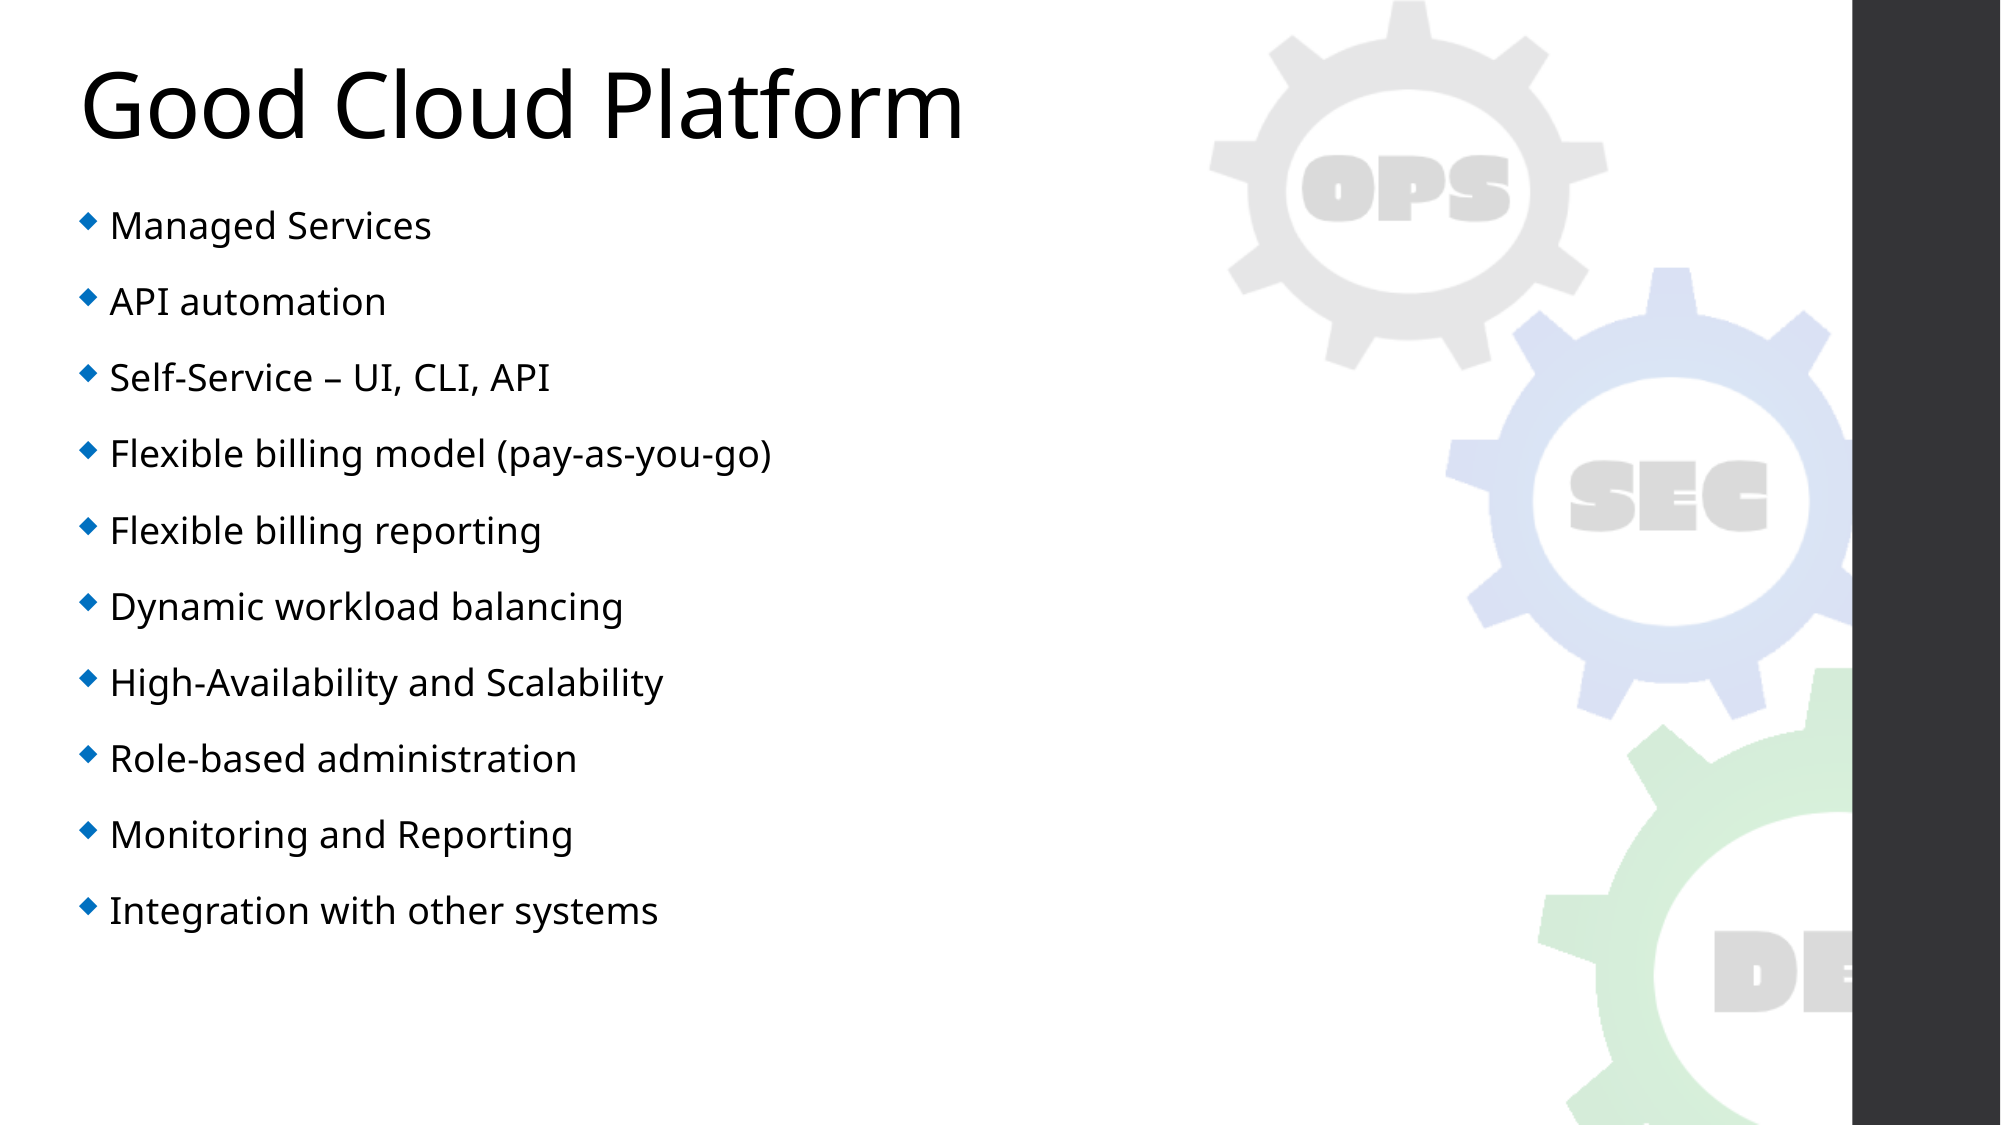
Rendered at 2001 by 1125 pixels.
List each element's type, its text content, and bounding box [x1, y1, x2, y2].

title Good Cloud Platform [64, 33, 1797, 166]
list Managed Services API automation Self-Service – UI, CLI, API Flexible billing model (pay-as-you-go) Flexible billing reporting Dynamic workload balancing High-Availability and Scalability Role-based administration Monitoring and Reporting Integration with other systems [64, 198, 1797, 1073]
